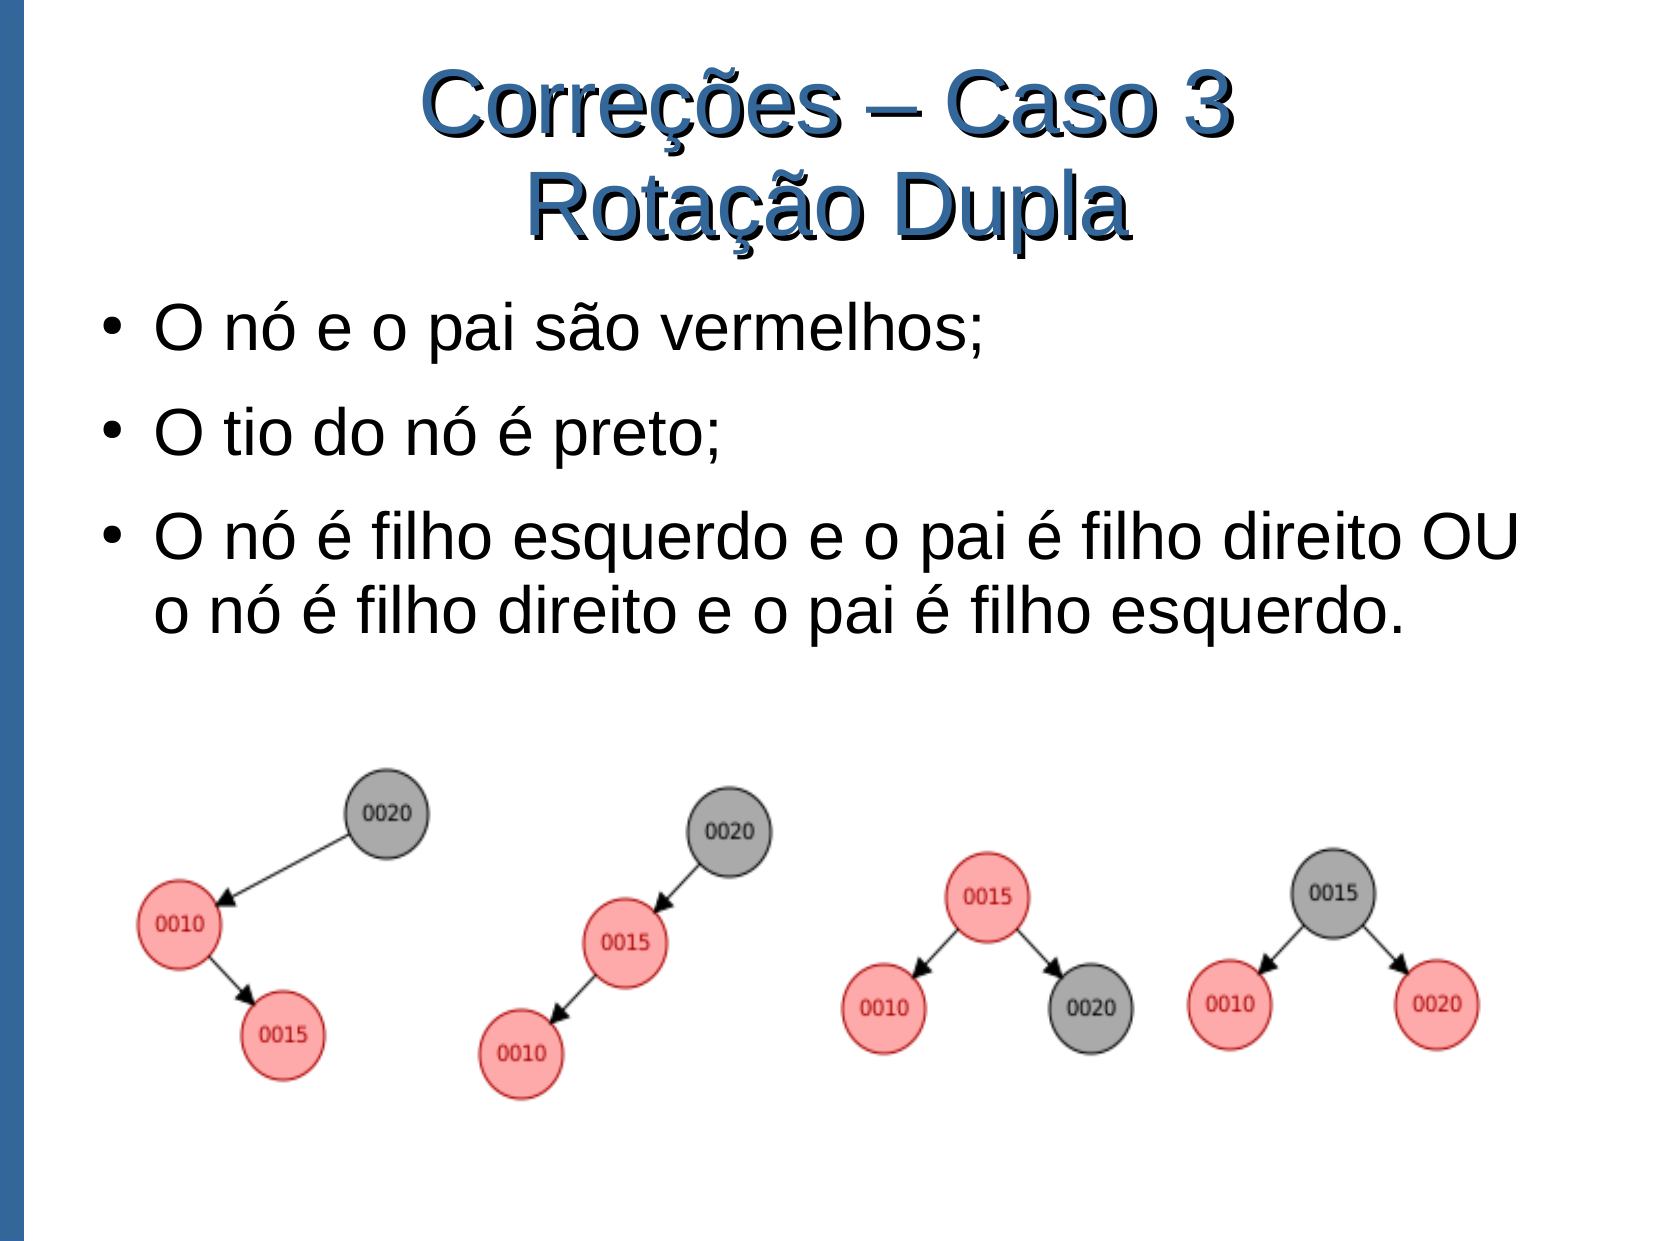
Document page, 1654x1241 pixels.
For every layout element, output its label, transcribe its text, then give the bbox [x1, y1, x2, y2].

picture [66, 744, 1512, 1146]
title Correções – Caso 3 Rotação Dupla [82, 49, 1571, 257]
list O nó e o pai são vermelhos; O tio do nó é preto; O nó é filho esquerdo e o pai é filho direito OU o nó é filho direito e o pai é filho esquerdo. [82, 290, 1571, 1010]
